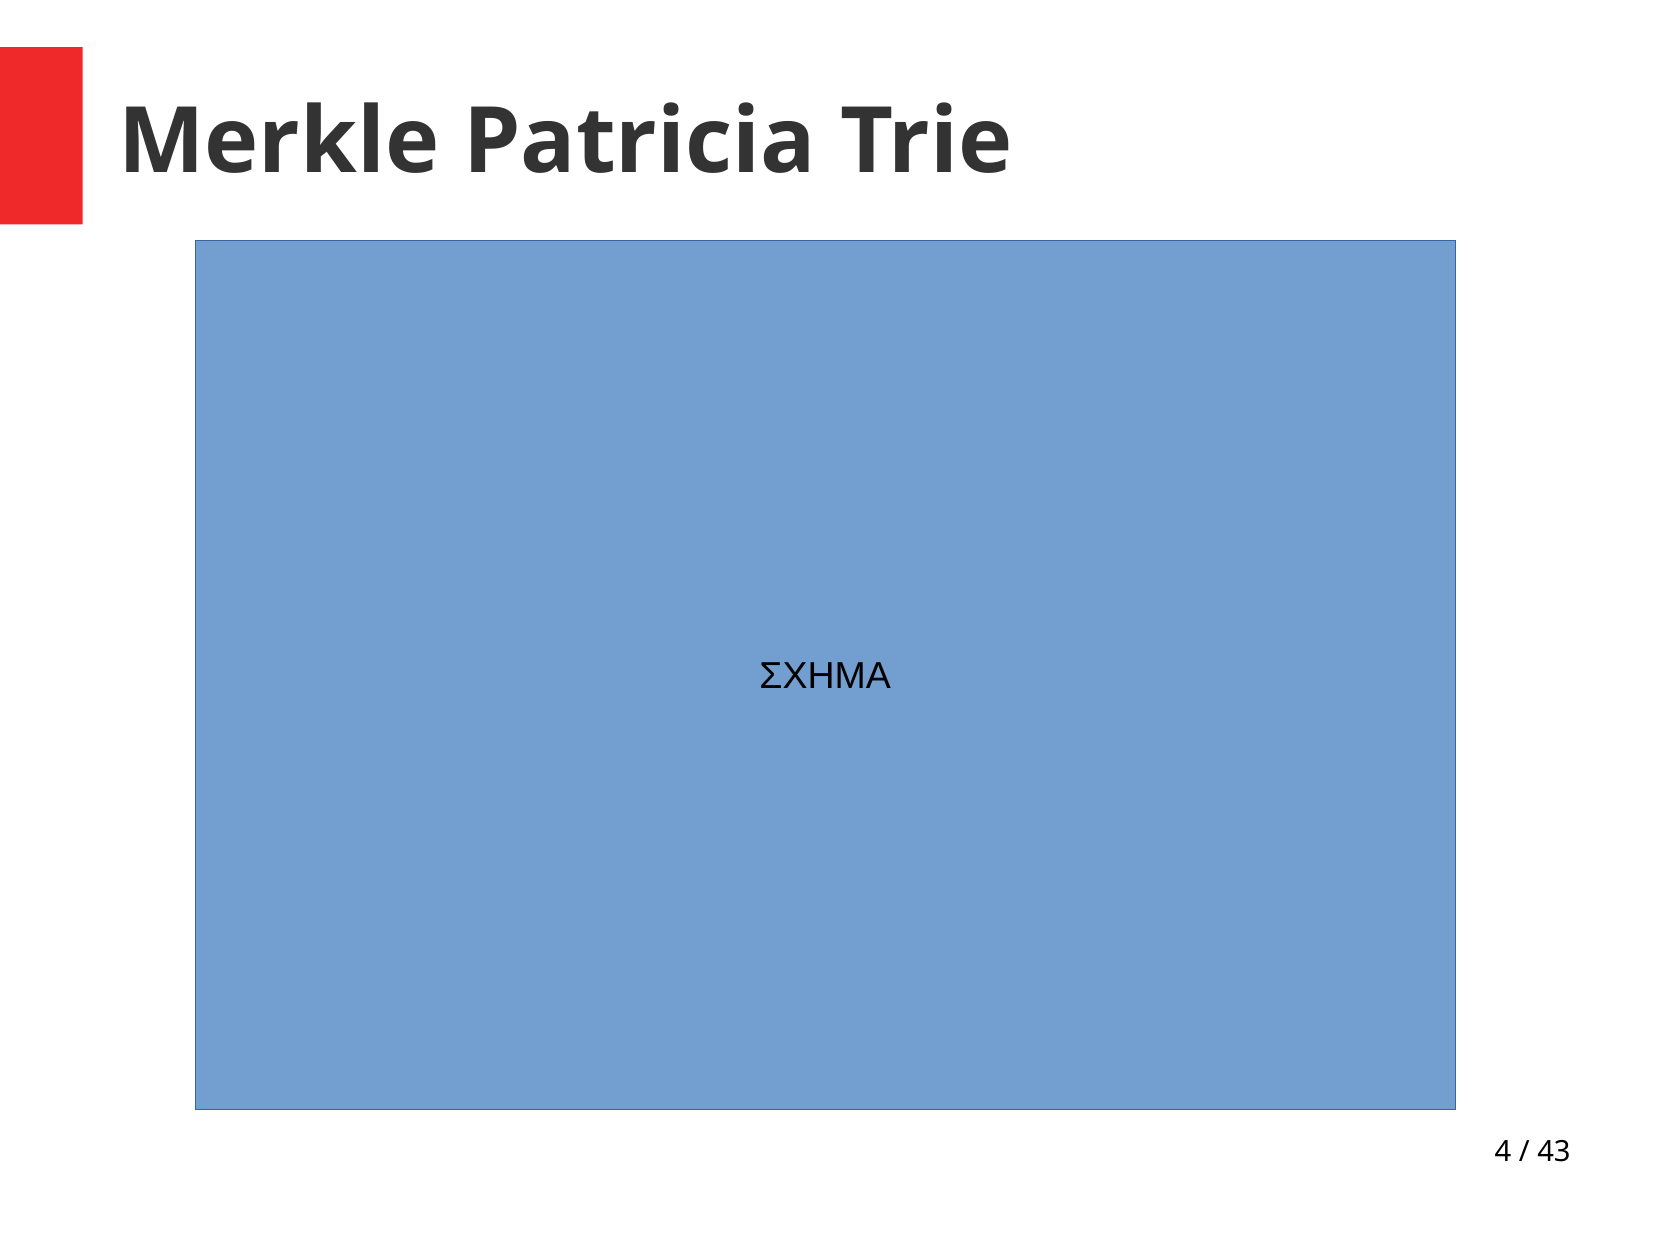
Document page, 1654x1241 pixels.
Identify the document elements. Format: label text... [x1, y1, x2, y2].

text_box ΣΧΗΜΑ [195, 240, 1456, 1110]
title Merkle Patricia Trie [118, 33, 1571, 241]
